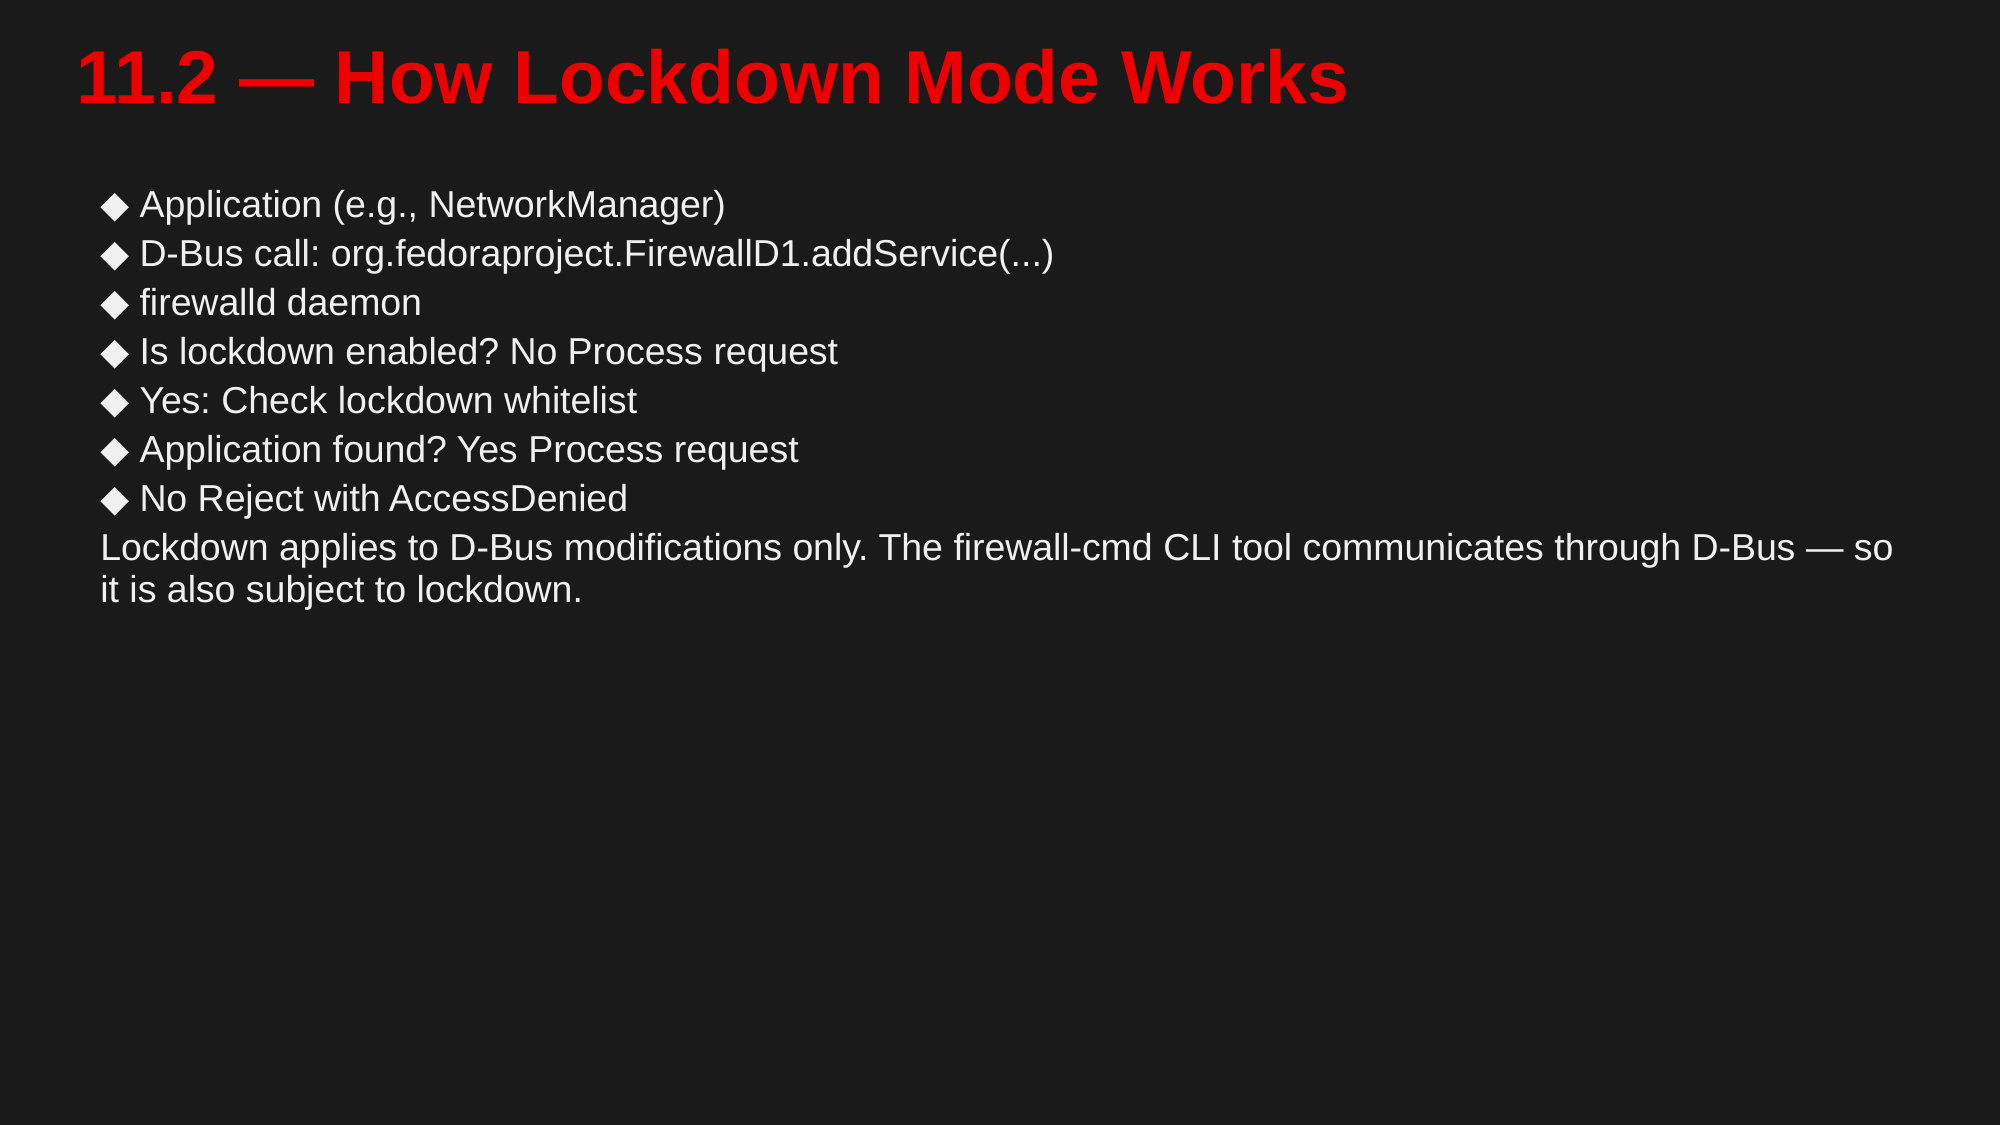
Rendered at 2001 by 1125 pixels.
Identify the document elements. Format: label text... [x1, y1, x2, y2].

text_box 11.2 — How Lockdown Mode Works [59, 23, 1942, 154]
text_box ◆ Application (e.g., NetworkManager) ◆ D-Bus call: org.fedoraproject.FirewallD1.addService(...) ◆ firewalld daemon ◆ Is lockdown enabled? No Process request ◆ Yes: Check lockdown whitelist ◆ Application found? Yes Process request ◆ No Reject with AccessDenied Lockdown applies to D-Bus modifications only. The firewall-cmd CLI tool communicates through D-Bus — so it is also subject to lockdown. [59, 171, 1942, 1087]
